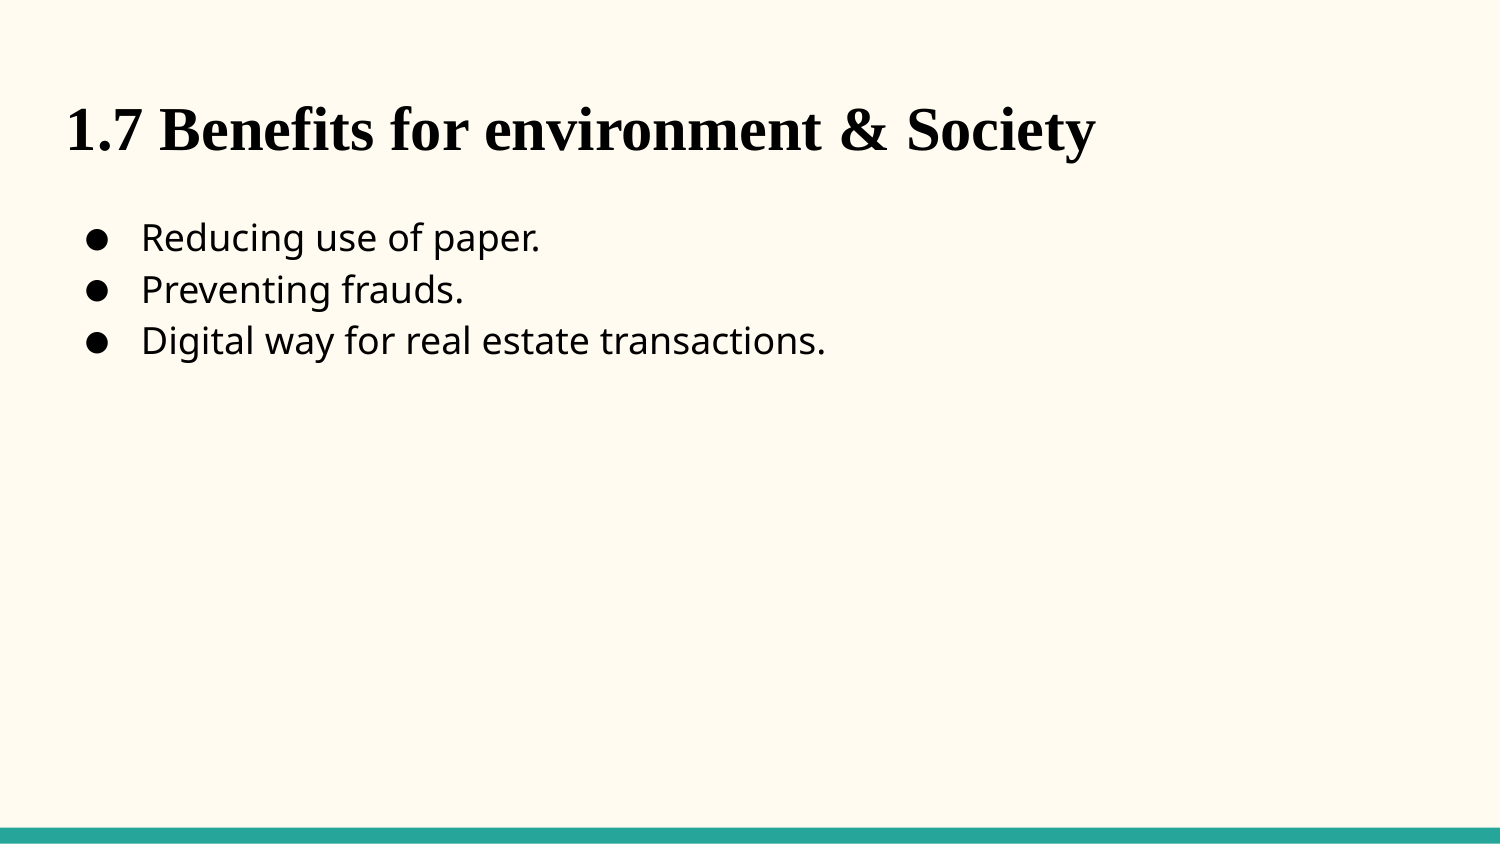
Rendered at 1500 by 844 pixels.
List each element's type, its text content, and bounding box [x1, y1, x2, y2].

text_box 1.7 Benefits for environment & Society [51, 72, 1449, 174]
text_box Reducing use of paper. Preventing frauds. Digital way for real estate transactions. [51, 192, 1449, 750]
